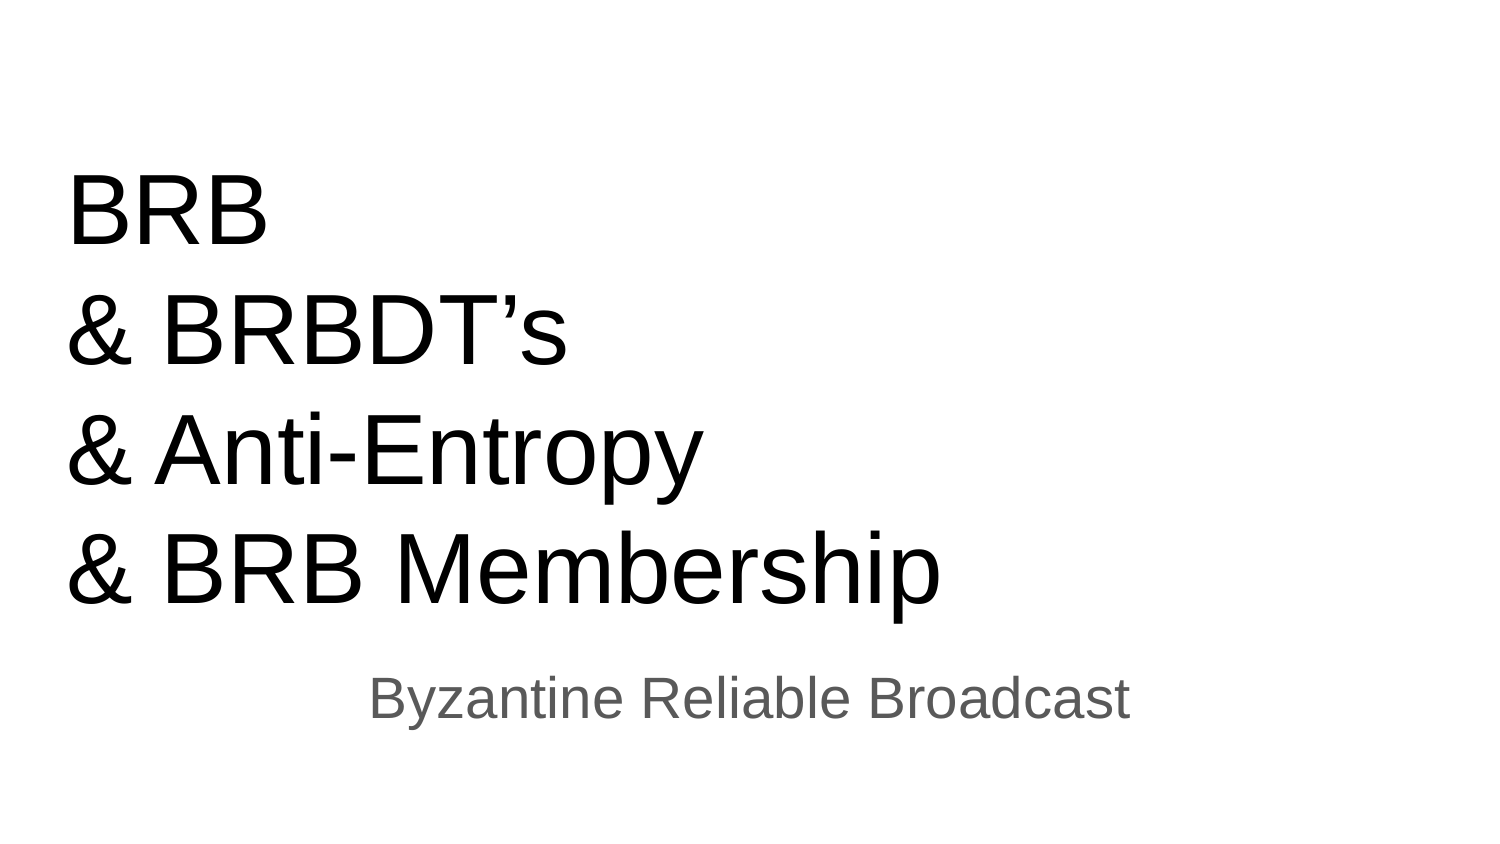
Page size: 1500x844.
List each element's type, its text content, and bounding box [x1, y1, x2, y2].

title BRB & BRBDT’s & Anti-Entropy & BRB Membership [51, 302, 1449, 639]
subtitle Byzantine Reliable Broadcast [51, 645, 1449, 776]
